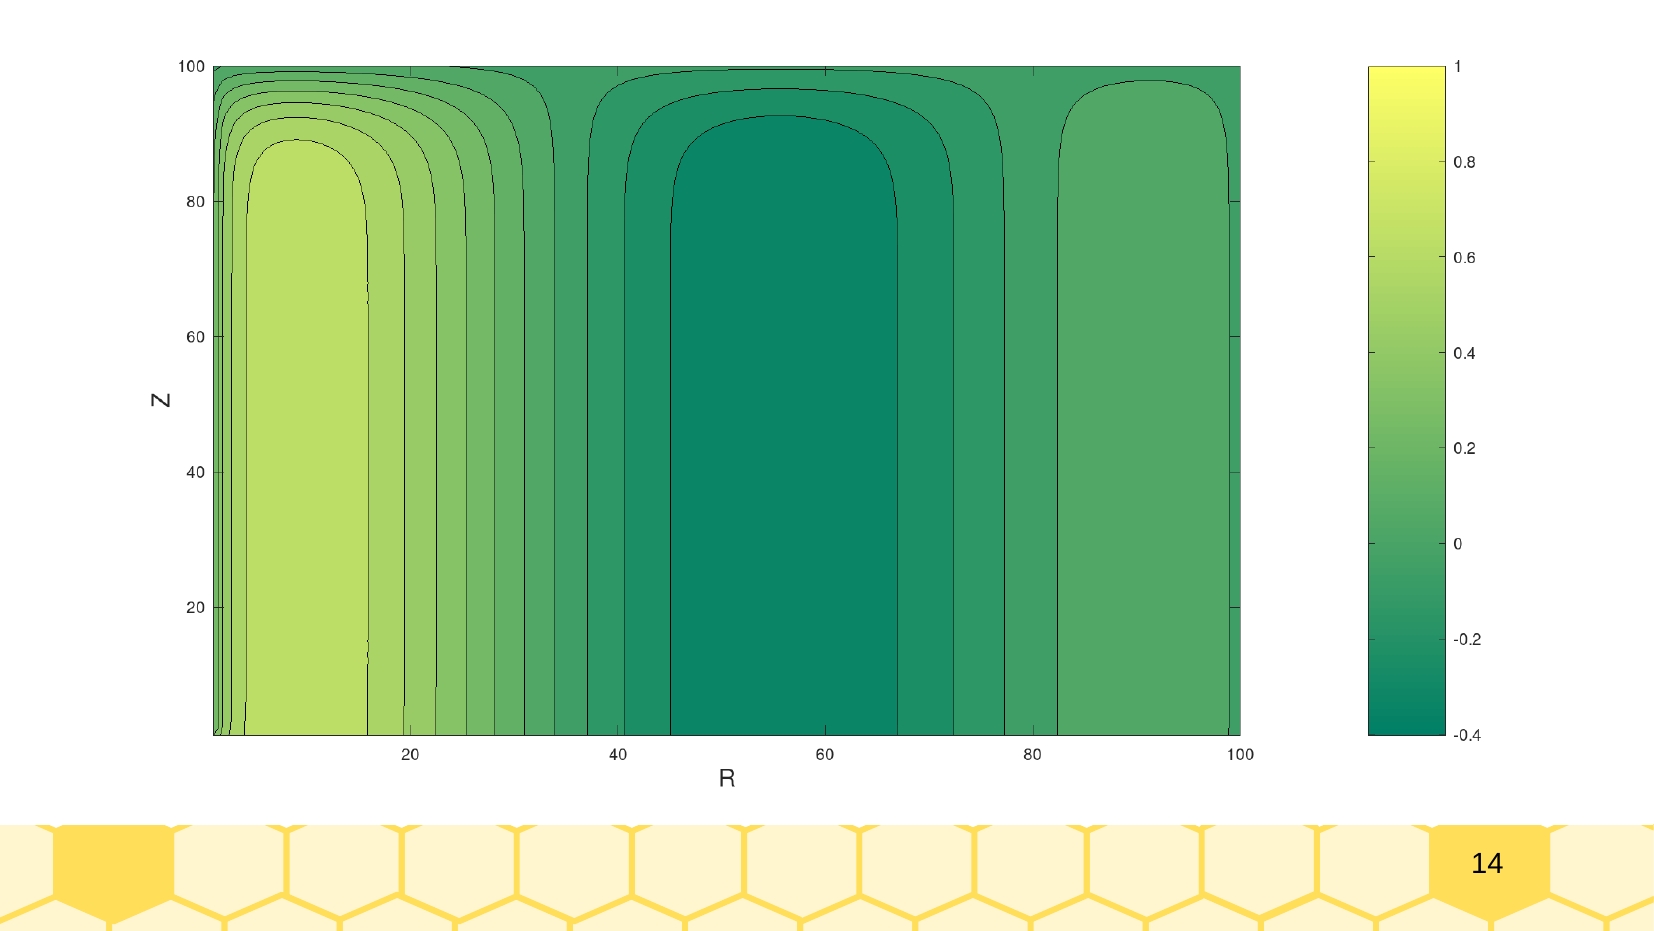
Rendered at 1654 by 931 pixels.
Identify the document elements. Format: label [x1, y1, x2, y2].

picture [0, 4, 1653, 826]
